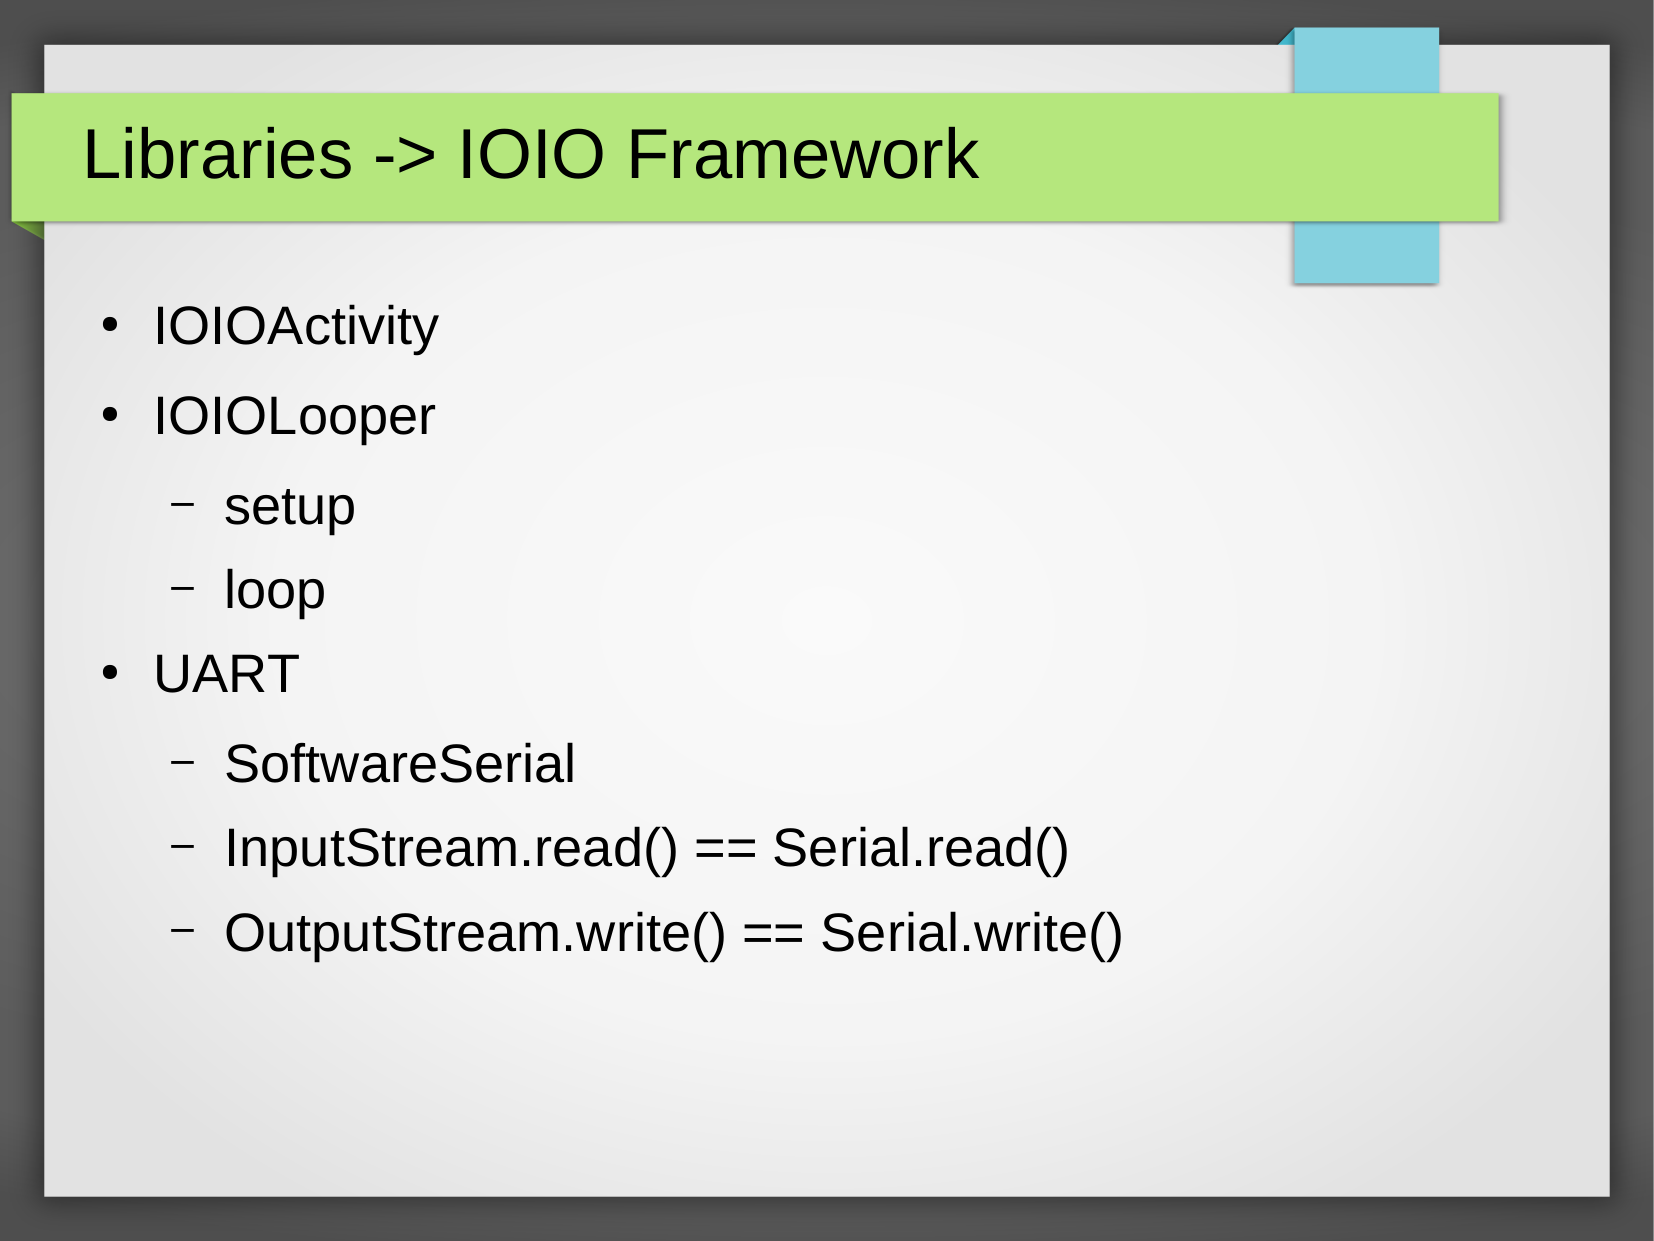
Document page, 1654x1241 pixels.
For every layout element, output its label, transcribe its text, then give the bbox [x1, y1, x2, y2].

title Libraries -> IOIO Framework [82, 94, 1264, 213]
picture [0, 0, 1654, 1241]
list IOIOActivity IOIOLooper setup loop UART SoftwareSerial InputStream.read() == Serial.read() OutputStream.write() == Serial.write() [82, 295, 1571, 1015]
